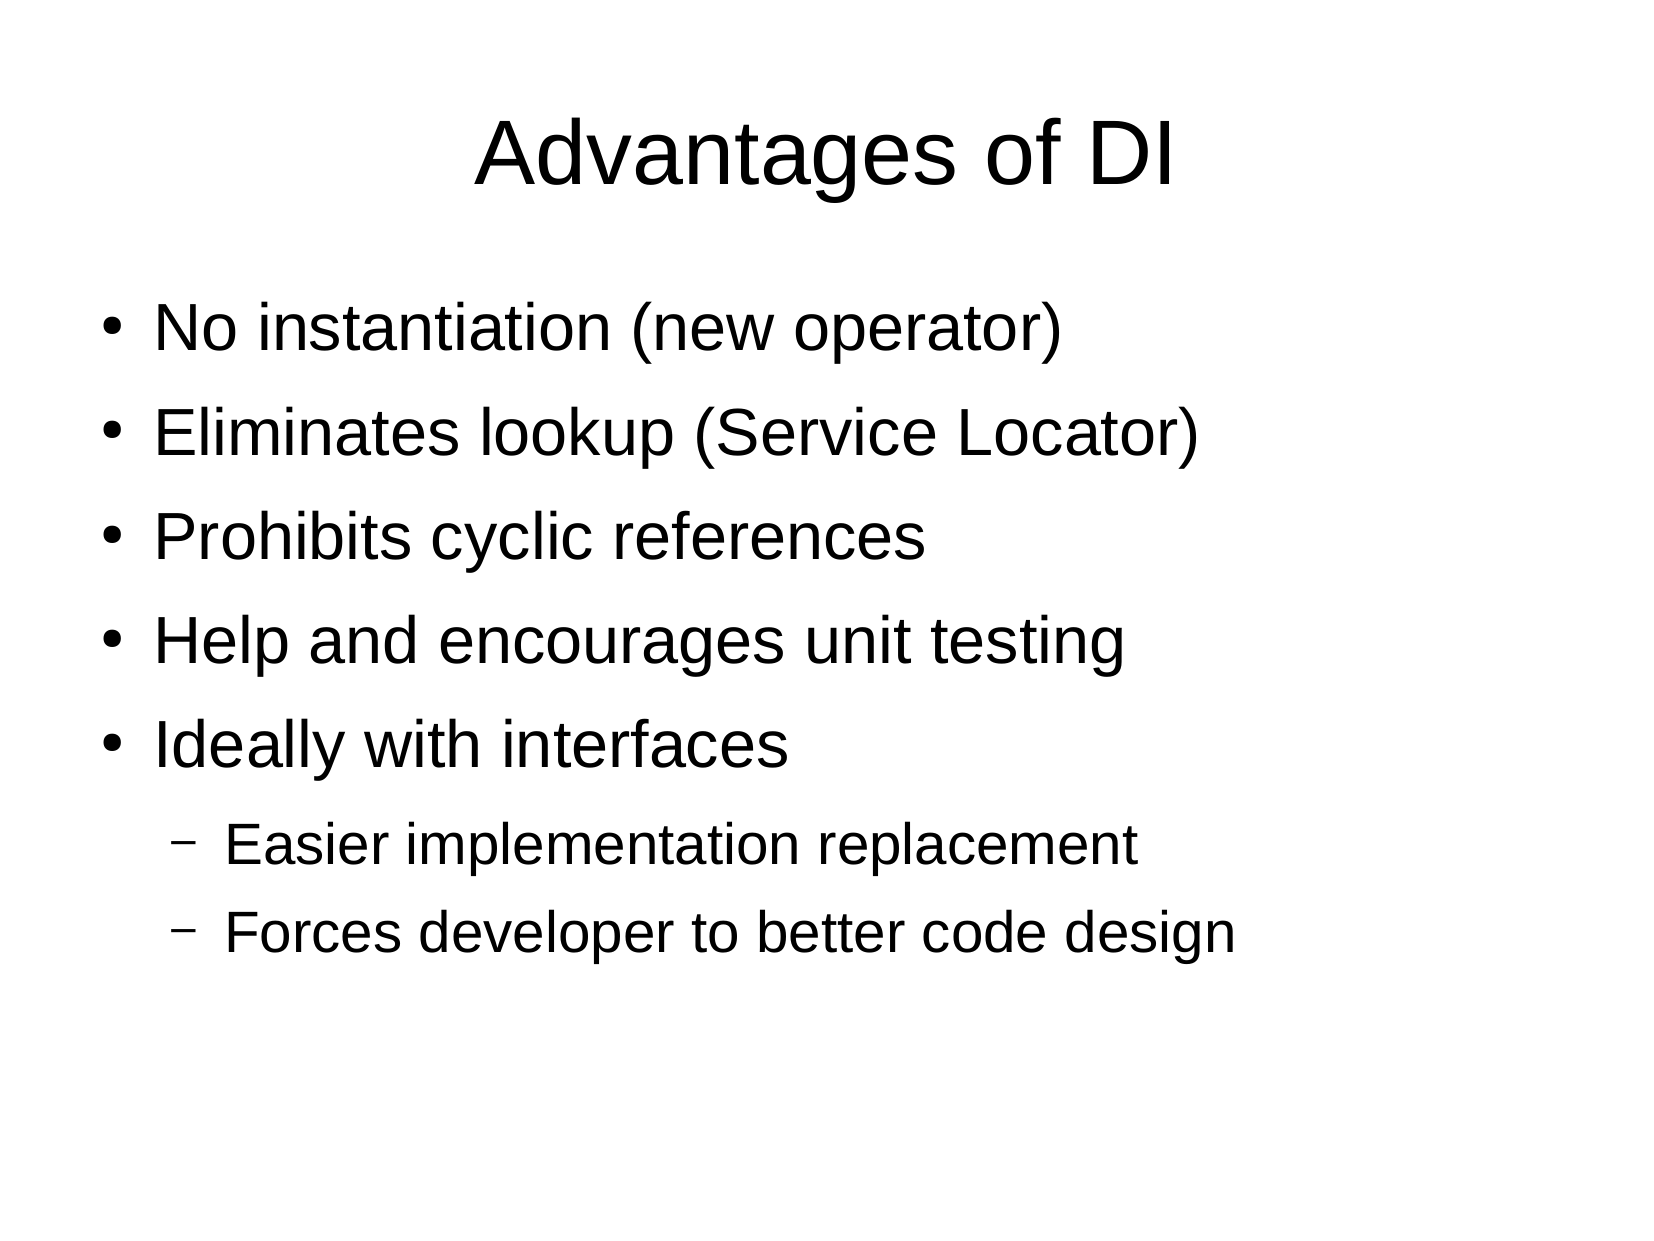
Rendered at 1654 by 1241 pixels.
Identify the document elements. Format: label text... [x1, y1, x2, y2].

title Advantages of DI [82, 49, 1571, 257]
list No instantiation (new operator) Eliminates lookup (Service Locator) Prohibits cyclic references Help and encourages unit testing Ideally with interfaces Easier implementation replacement Forces developer to better code design [82, 290, 1571, 1109]
